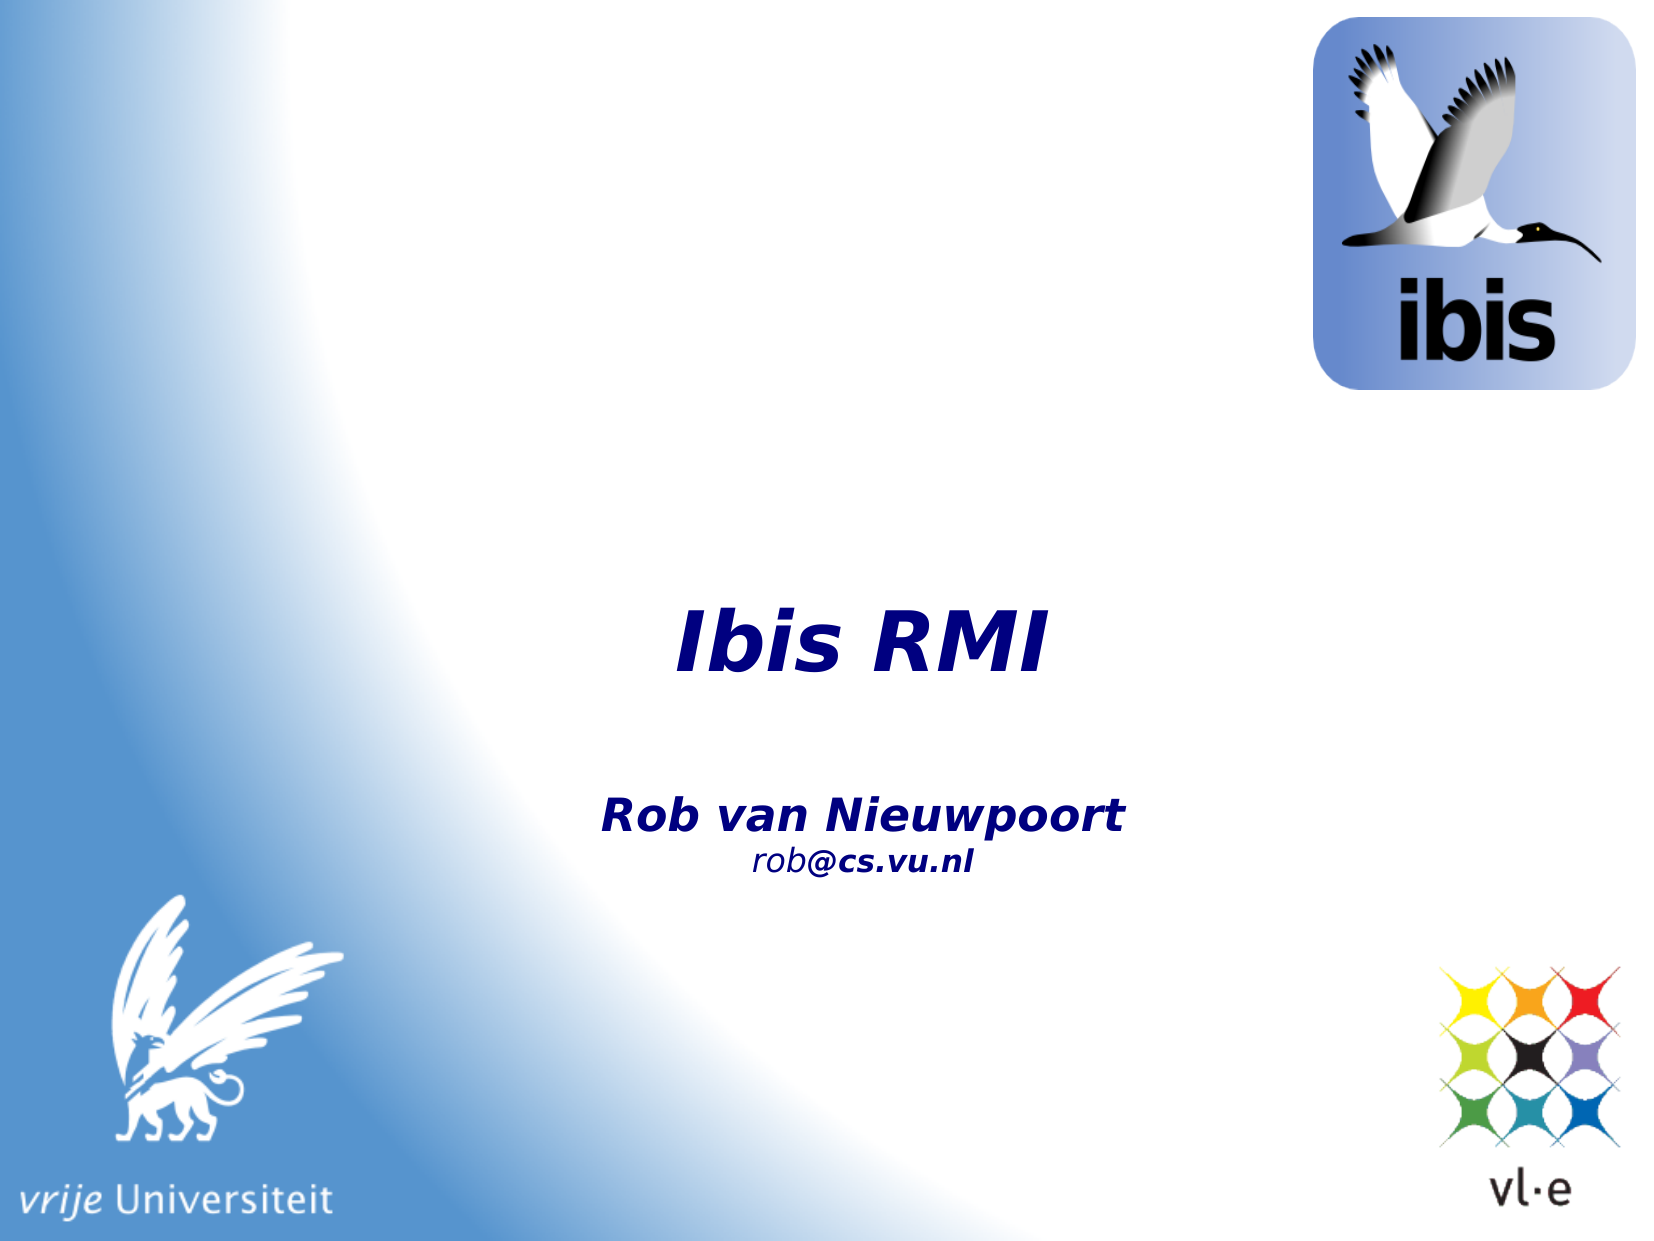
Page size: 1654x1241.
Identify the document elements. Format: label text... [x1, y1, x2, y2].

picture [0, 0, 1654, 1241]
title Ibis RMI Rob van Nieuwpoort rob@cs.vu.nl [156, 405, 1569, 1070]
